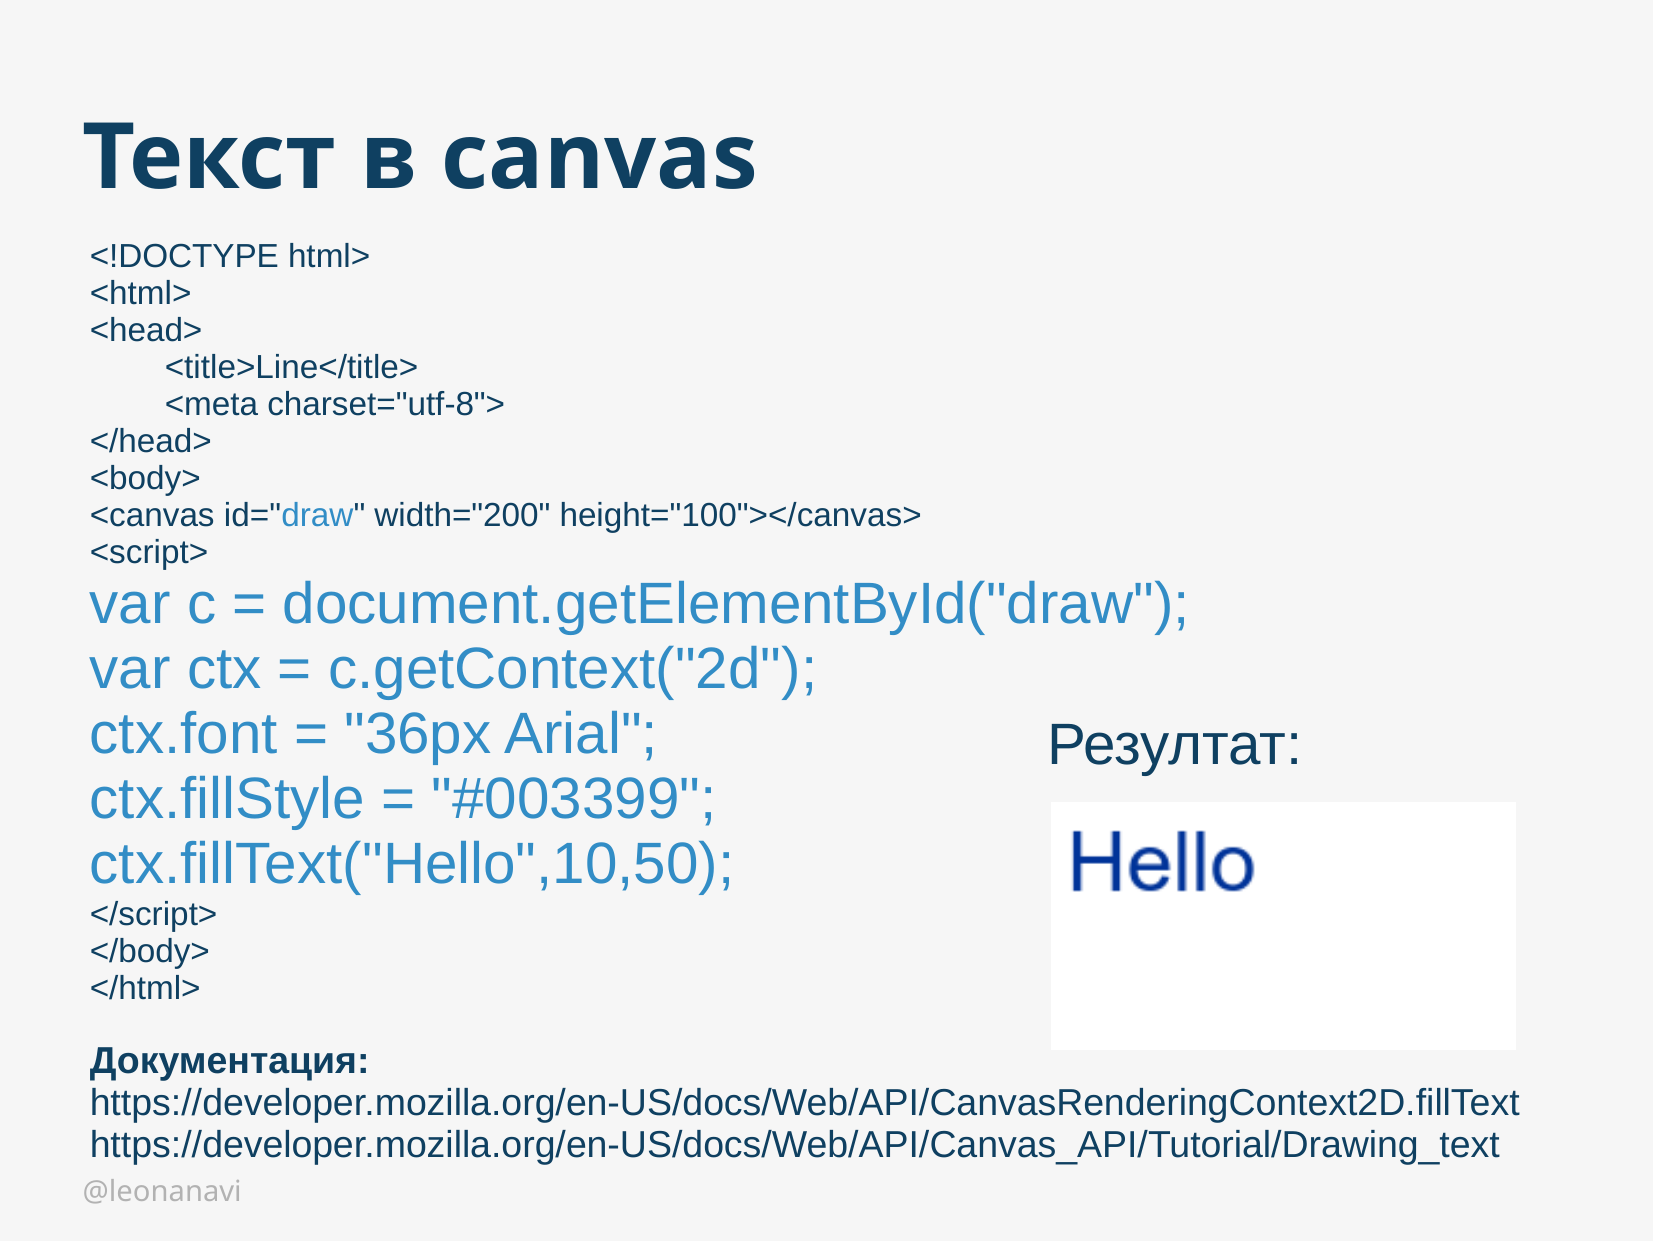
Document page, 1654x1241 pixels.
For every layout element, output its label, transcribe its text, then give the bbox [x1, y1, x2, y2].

text_box <!DOCTYPE html> <html> <head> <title>Line</title> <meta charset="utf-8"> </head> <body> <canvas id="draw" width="200" height="100"></canvas> <script> var c = document.getElementById("draw"); var ctx = c.getContext("2d"); ctx.font = "36px Arial"; ctx.fillStyle = "#003399"; ctx.fillText("Hello",10,50); </script> </body> </html> Документация: https://developer.mozilla.org/en-US/docs/Web/API/CanvasRenderingContext2D.fillText https://developer.mozilla.org/en-US/docs/Web/API/Canvas_API/Tutorial/Drawing_text [75, 230, 1653, 1231]
title Текст в canvas [82, 49, 1571, 230]
text_box Резултат: [1032, 704, 1318, 785]
picture [1051, 802, 1516, 1051]
